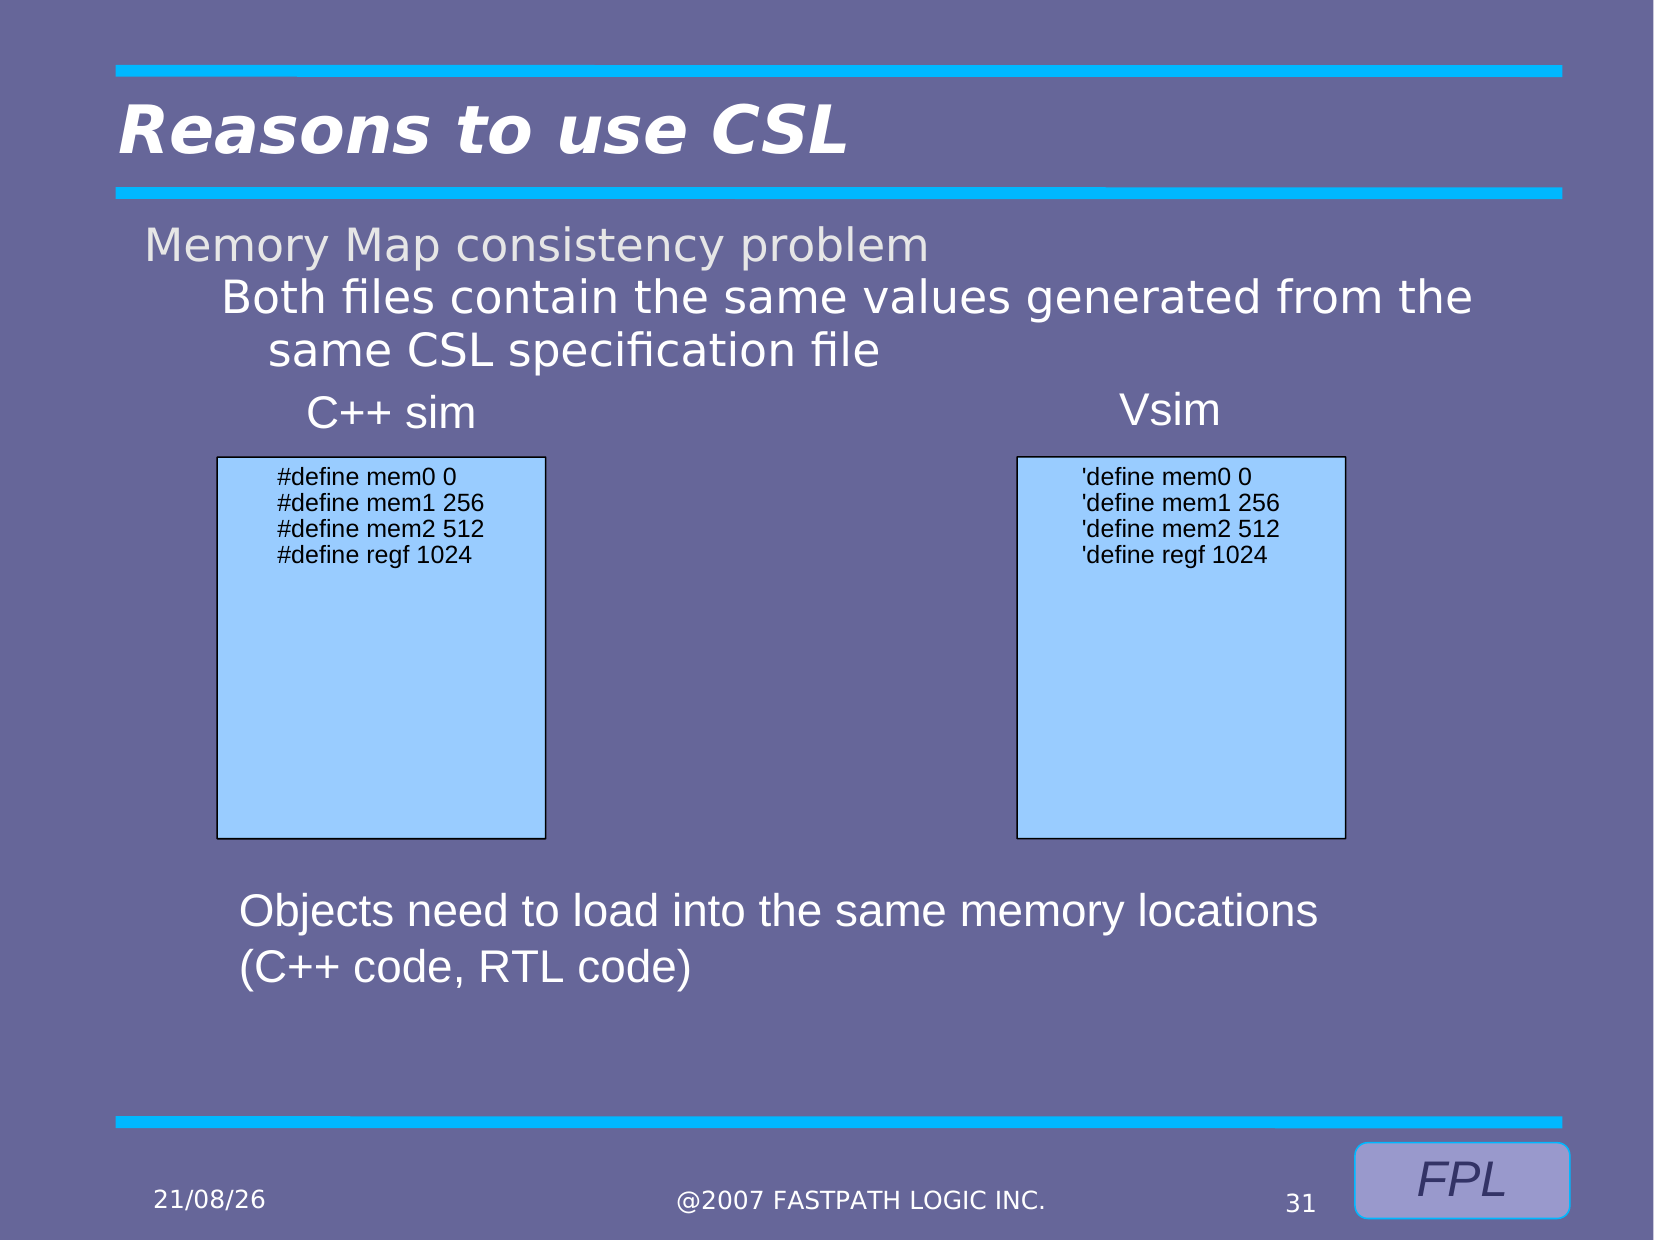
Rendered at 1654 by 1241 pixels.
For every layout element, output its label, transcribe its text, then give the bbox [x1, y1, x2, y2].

text_box #define mem0 0 #define mem1 256 #define mem2 512 #define regf 1024 [217, 457, 546, 839]
text_box Vsim [1104, 380, 1236, 464]
text_box C++ sim [291, 383, 492, 466]
text_box Objects need to load into the same memory locations (C++ code, RTL code)‏ [224, 881, 1506, 1033]
text_box 'define mem0 0 'define mem1 256 'define mem2 512 'define regf 1024 [1017, 456, 1346, 839]
title Reasons to use CSL [118, 41, 1531, 220]
list Memory Map consistency problem Both files contain the same values generated from the same CSL specification file [126, 219, 1566, 1133]
